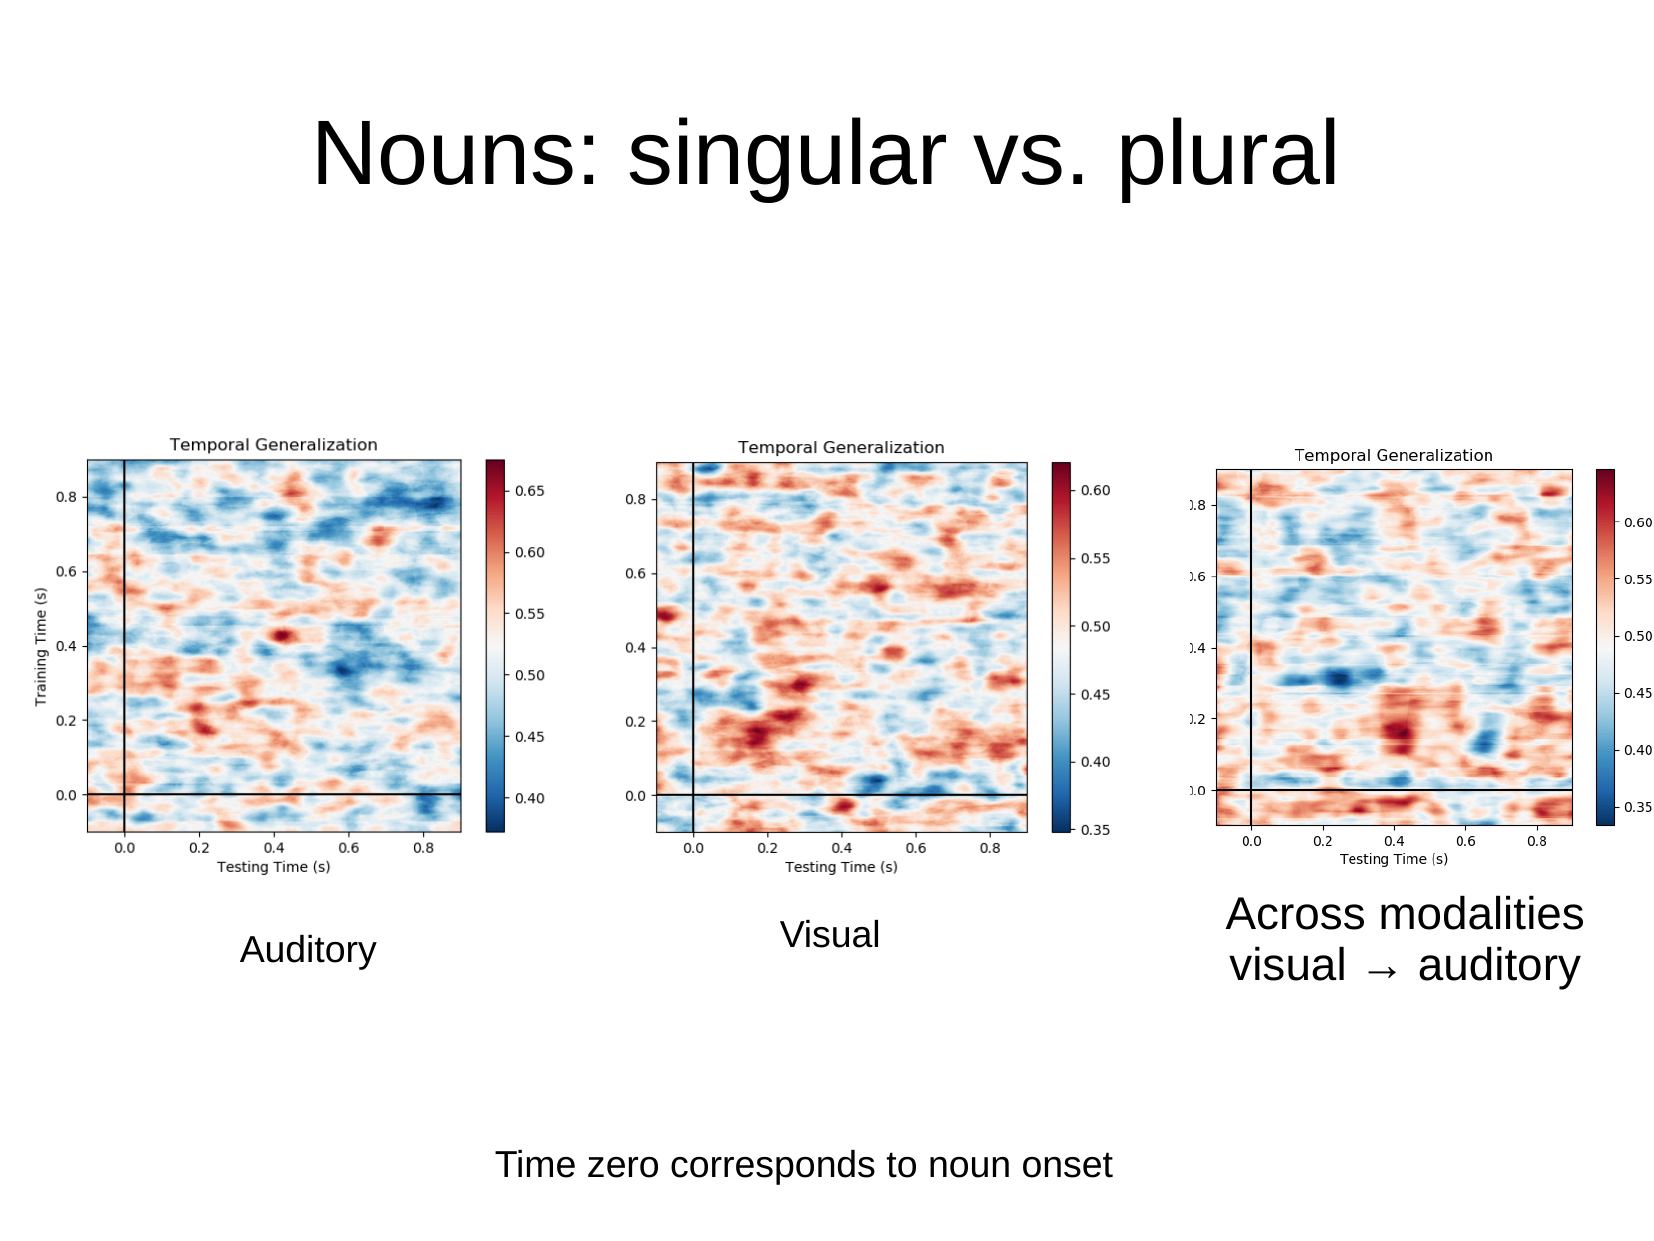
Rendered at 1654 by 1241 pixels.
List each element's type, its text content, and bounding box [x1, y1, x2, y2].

text_box Visual [765, 906, 1096, 1006]
text_box Time zero corresponds to noun onset [480, 1136, 1261, 1203]
text_box Auditory [225, 921, 556, 1021]
text_box Across modalities visual → auditory [1100, 855, 1654, 1024]
picture [0, 401, 1654, 886]
title Nouns: singular vs. plural [82, 49, 1571, 257]
